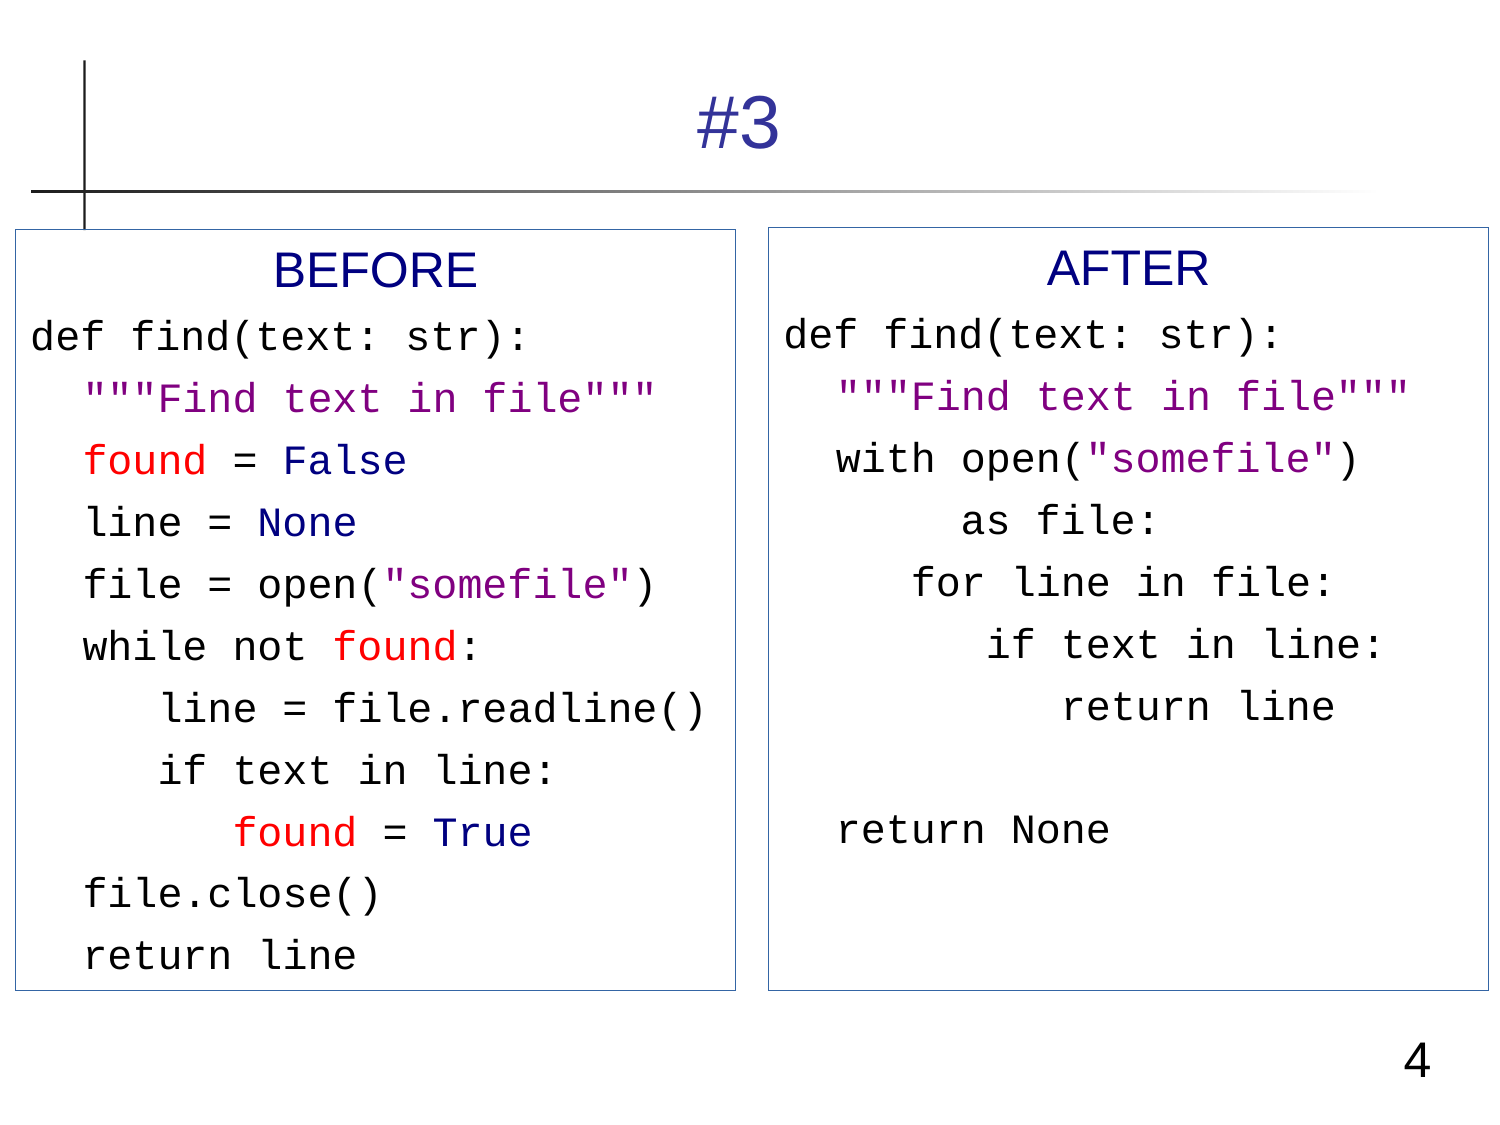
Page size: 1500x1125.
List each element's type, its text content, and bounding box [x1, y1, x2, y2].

text_box <number> [1380, 1020, 1456, 1095]
title #3 [50, 37, 1450, 201]
list AFTER def find(text: str): """Find text in file""" with open("somefile") as file: for line in file: if text in line: return line return None [768, 227, 1489, 991]
list BEFORE def find(text: str): """Find text in file""" found = False line = None file = open("somefile") while not found: line = file.readline() if text in line: found = True file.close() return line [15, 229, 736, 991]
